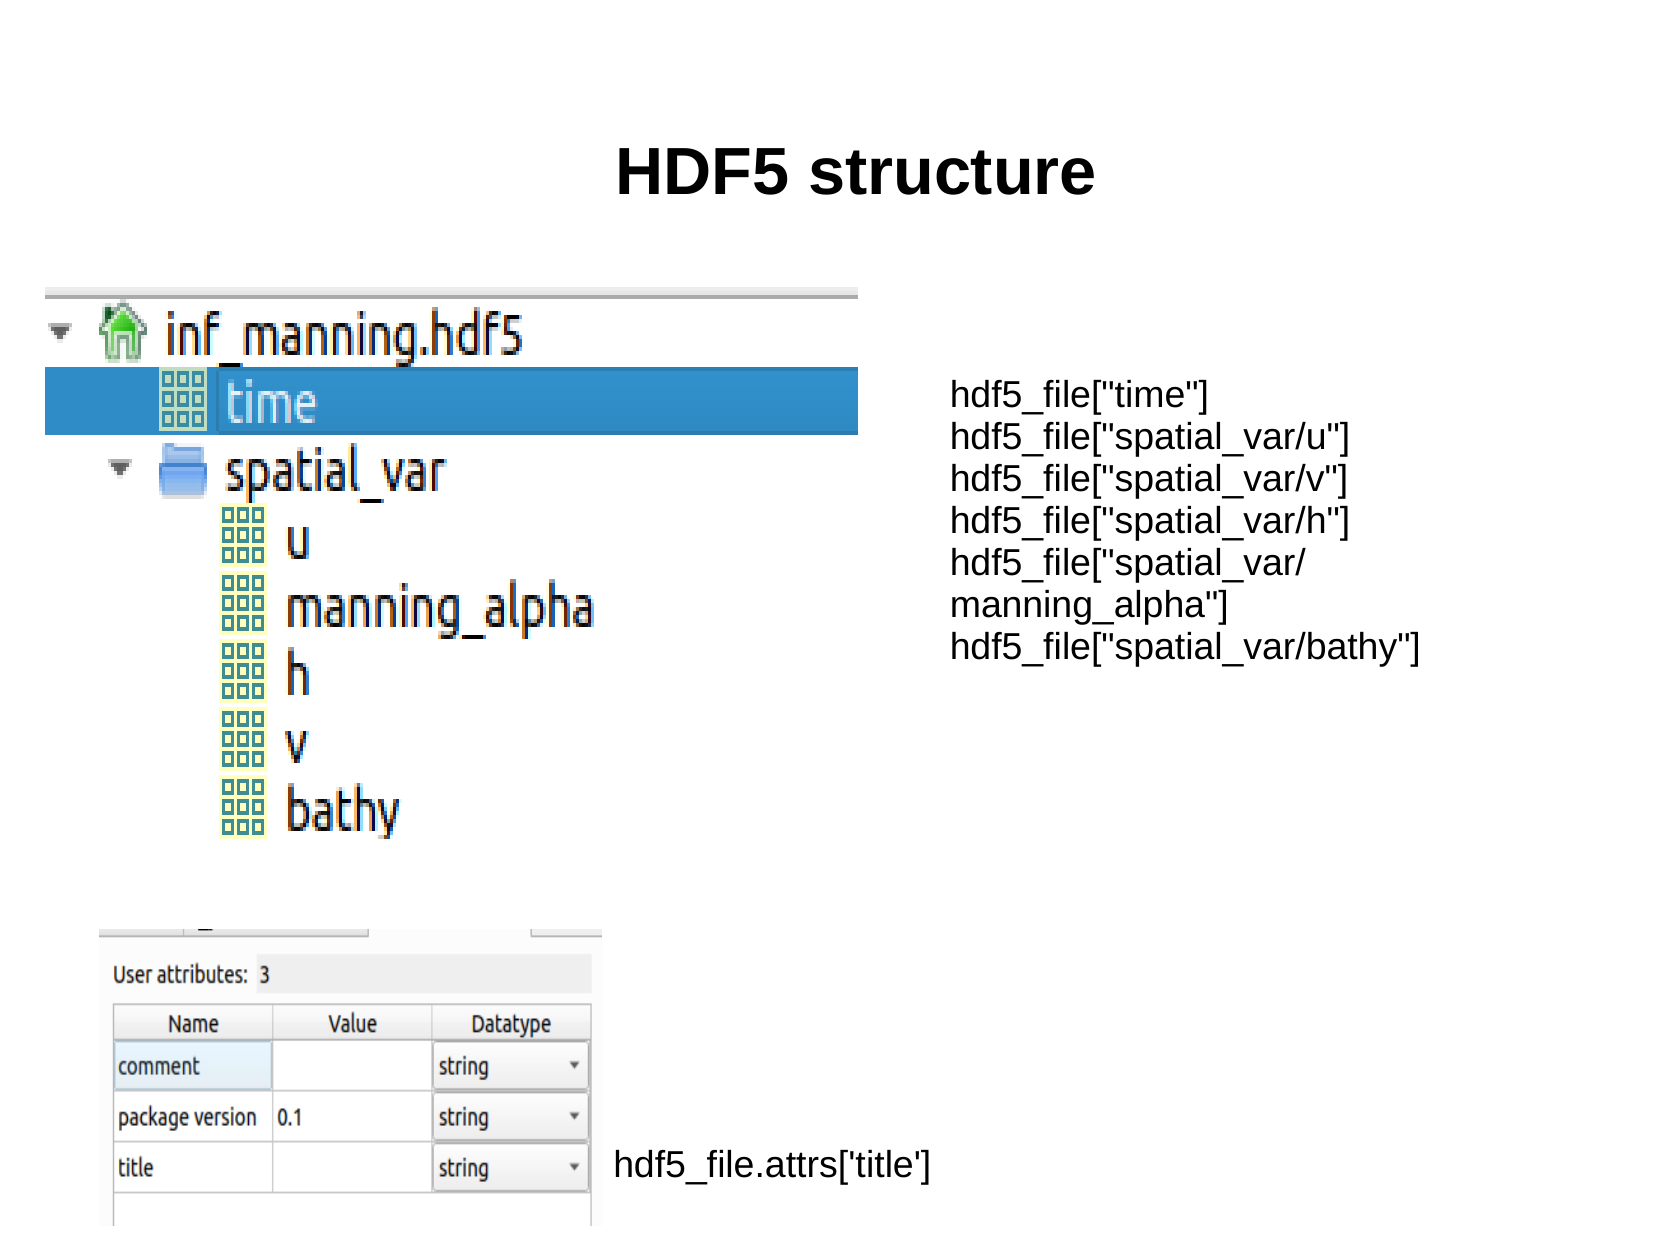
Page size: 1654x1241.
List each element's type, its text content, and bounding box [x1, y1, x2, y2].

picture [45, 287, 858, 839]
text_box HDF5 structure [330, 126, 1382, 457]
text_box hdf5_file.attrs['title'] [598, 1136, 1100, 1213]
picture [99, 929, 602, 1227]
text_box hdf5_file["time"] hdf5_file["spatial_var/u"] hdf5_file["spatial_var/v"] hdf5_file["spatial_var/h"] hdf5_file["spatial_var/manning_alpha"] hdf5_file["spatial_var/bathy"] [935, 366, 1455, 778]
